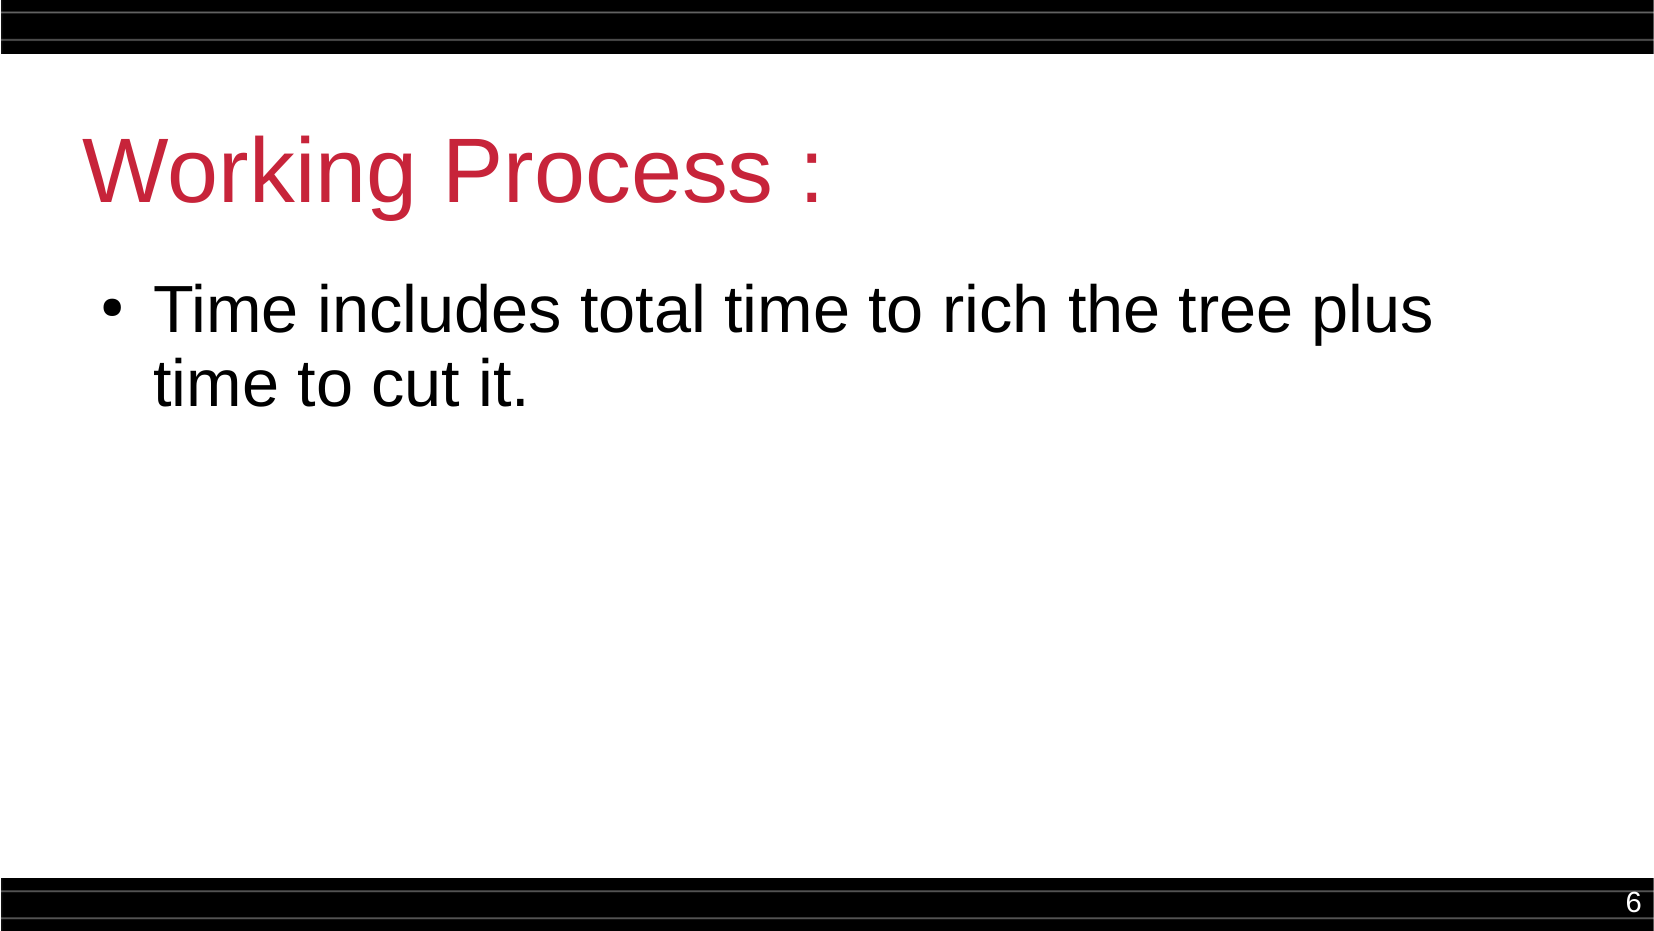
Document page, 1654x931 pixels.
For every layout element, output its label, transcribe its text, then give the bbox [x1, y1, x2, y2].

picture [1, 878, 1654, 931]
list Time includes total time to rich the tree plus time to cut it. [82, 271, 1571, 758]
title Working Process : [82, 92, 1571, 249]
picture [1, 0, 1654, 54]
